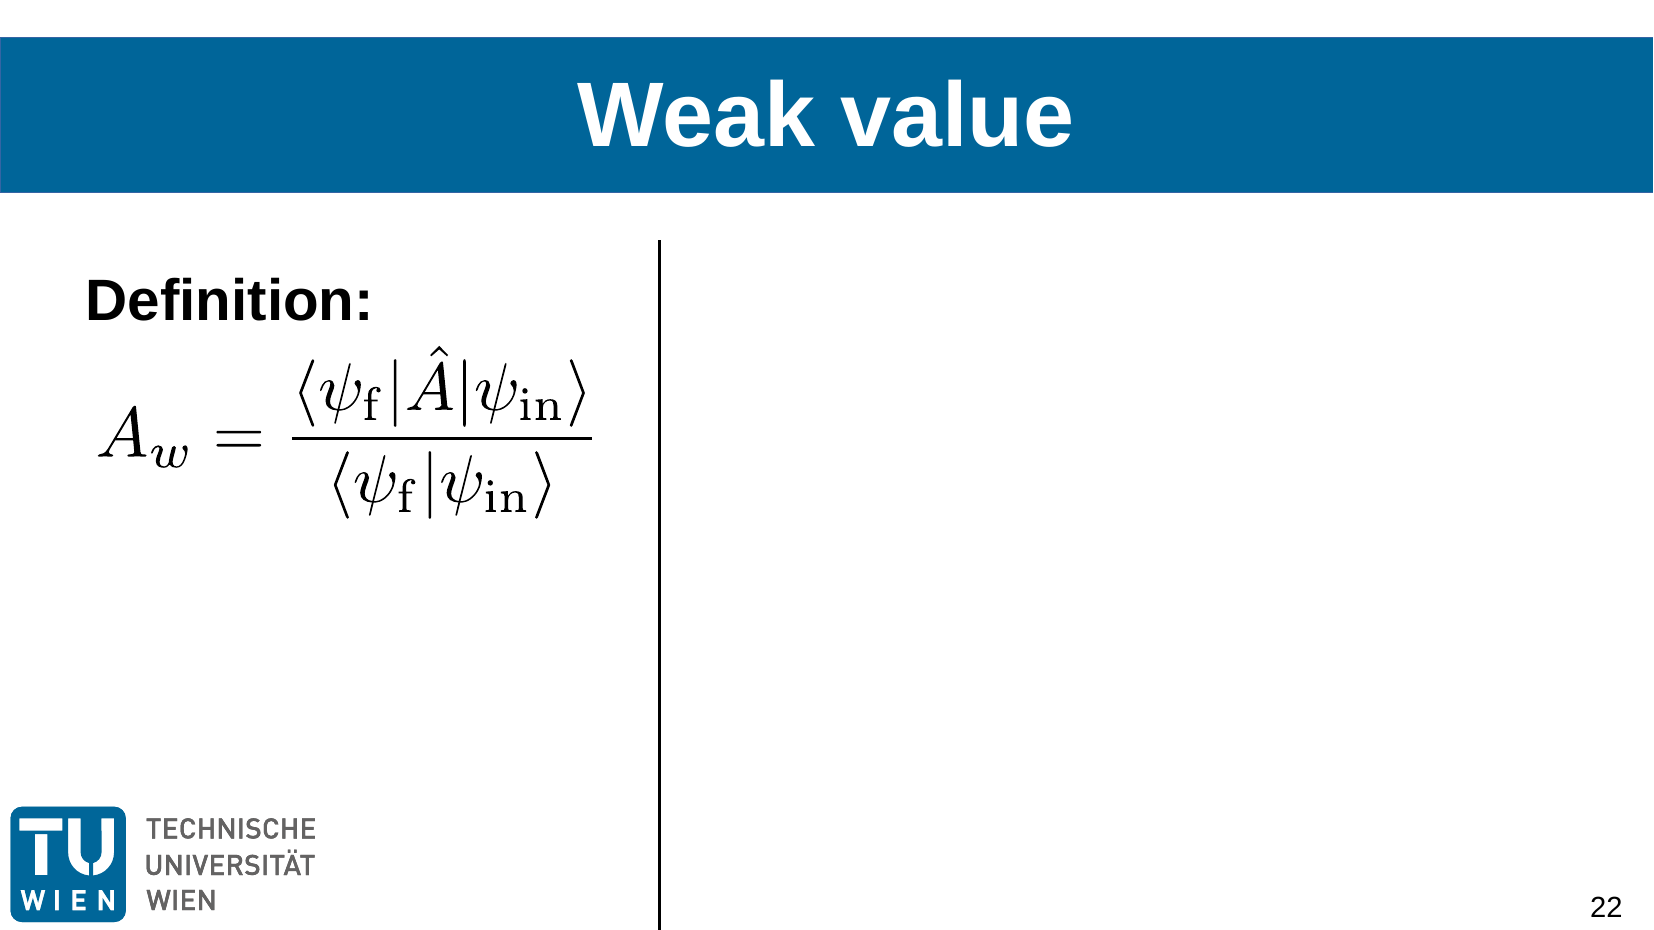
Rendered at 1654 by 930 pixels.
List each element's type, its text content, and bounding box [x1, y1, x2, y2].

title Weak value [0, 37, 1653, 193]
list Definition: [85, 267, 451, 346]
picture [96, 361, 189, 489]
picture [195, 334, 606, 530]
